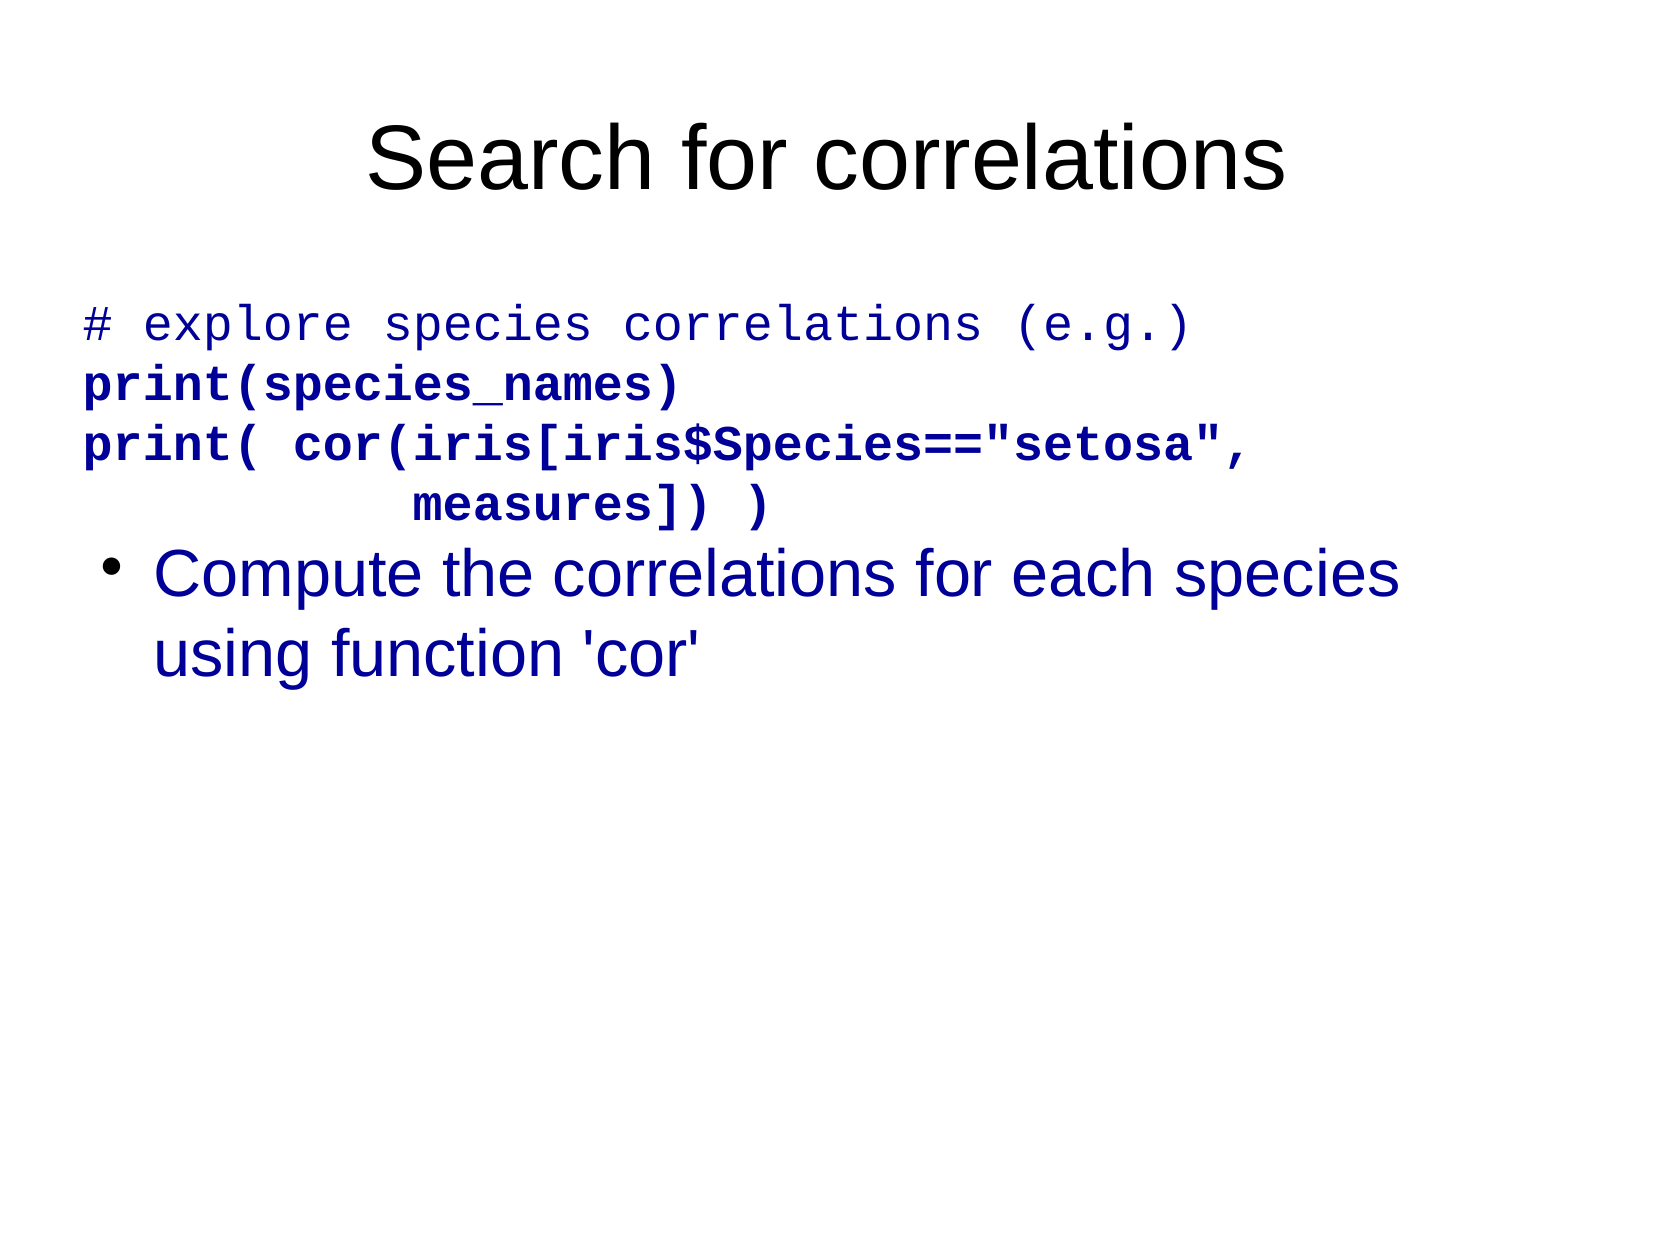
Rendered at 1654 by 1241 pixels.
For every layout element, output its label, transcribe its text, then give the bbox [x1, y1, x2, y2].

text_box Search for correlations [82, 49, 1571, 257]
text_box # explore species correlations (e.g.) print(species_names) print( cor(iris[iris$Species=="setosa", measures]) ) Compute the correlations for each species using function 'cor' [82, 290, 1571, 1087]
